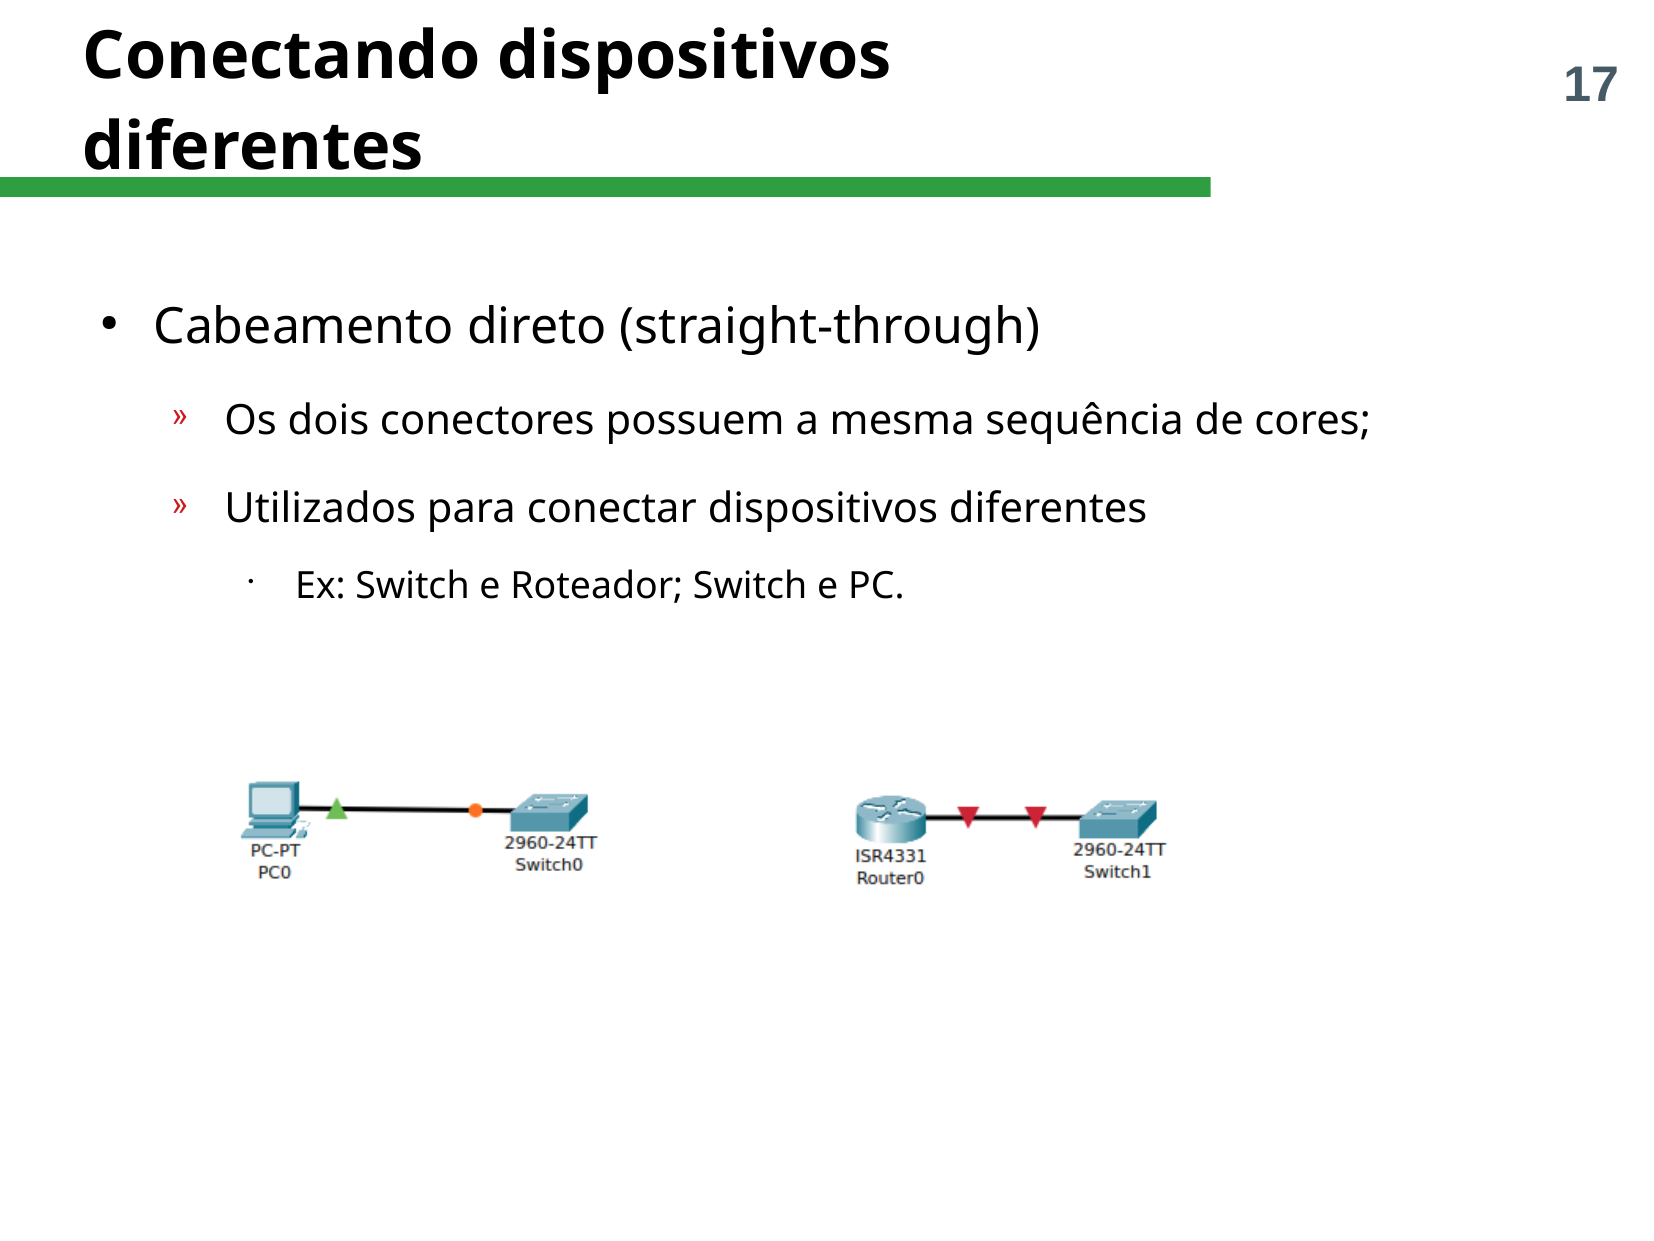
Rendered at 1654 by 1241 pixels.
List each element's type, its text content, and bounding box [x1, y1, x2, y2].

title Conectando dispositivos diferentes [82, 0, 1152, 202]
picture [832, 766, 1182, 916]
picture [199, 738, 621, 921]
list Cabeamento direto (straight-through) Os dois conectores possuem a mesma sequência de cores; Utilizados para conectar dispositivos diferentes Ex: Switch e Roteador; Switch e PC. [82, 290, 1571, 1211]
